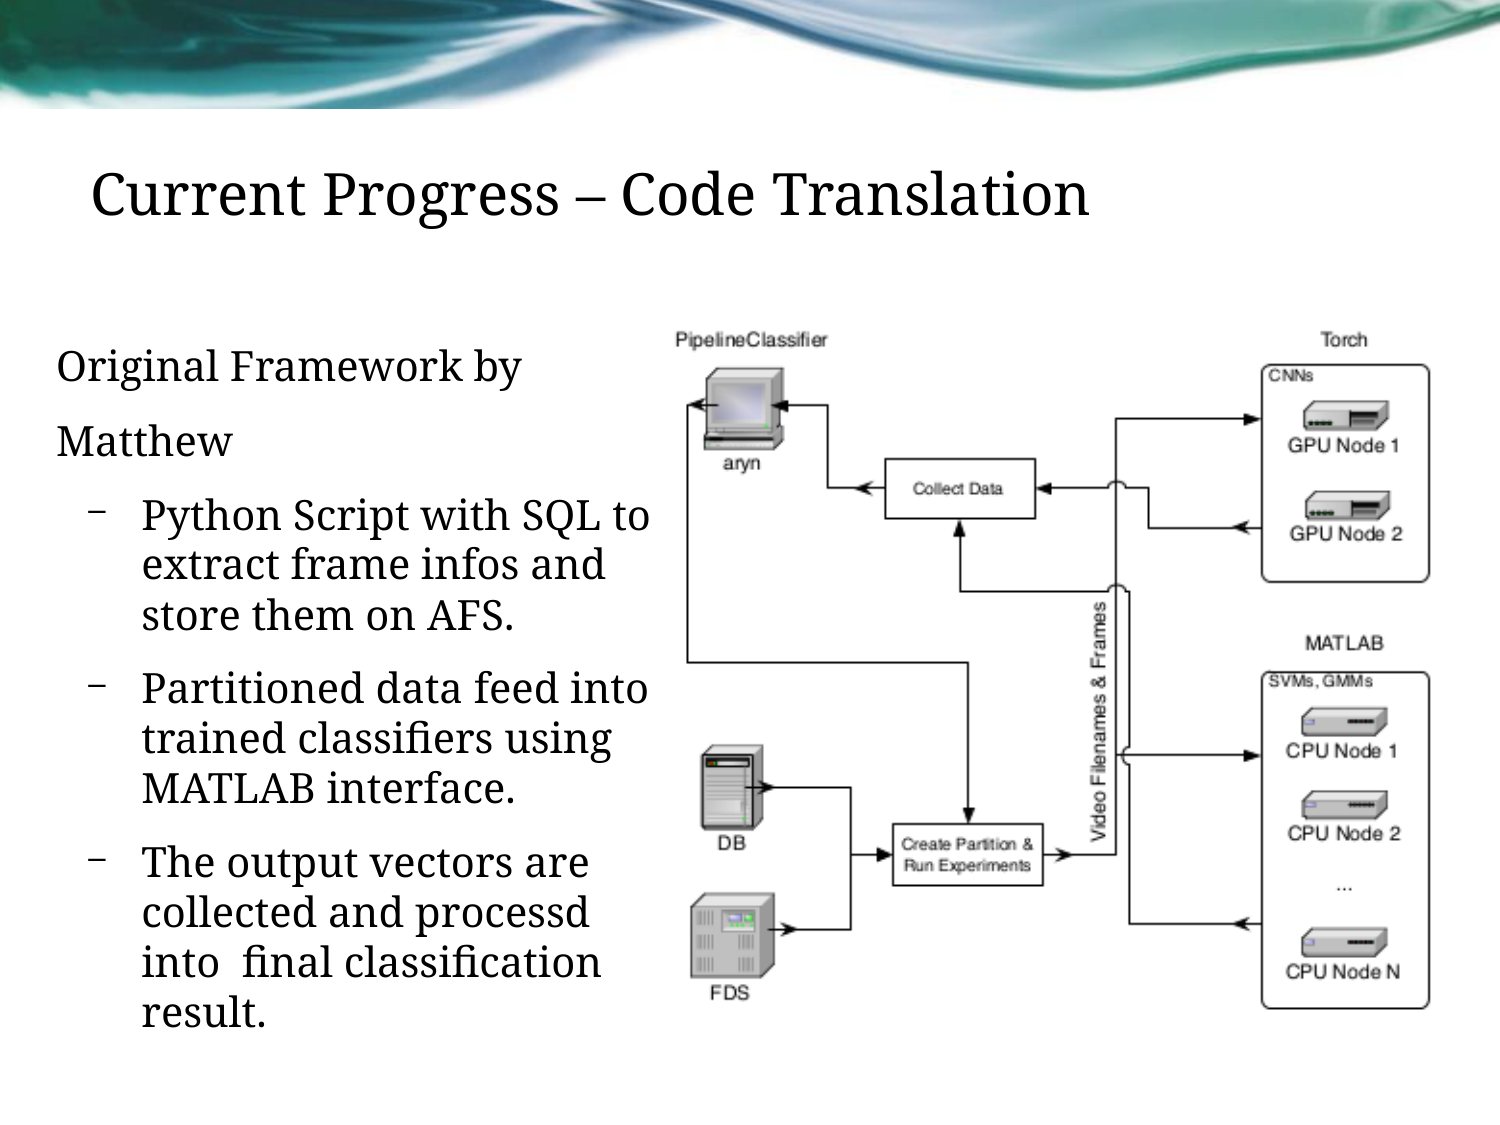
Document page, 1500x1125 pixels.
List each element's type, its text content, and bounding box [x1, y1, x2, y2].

title Current Progress – Code Translation [75, 149, 1425, 300]
picture [637, 299, 1467, 1031]
list Original Framework by Matthew Python Script with SQL to extract frame infos and store them on AFS. Partitioned data feed into trained classifiers using MATLAB interface. The output vectors are collected and processd into final classification result. [0, 307, 674, 1012]
picture [1, 0, 1500, 109]
